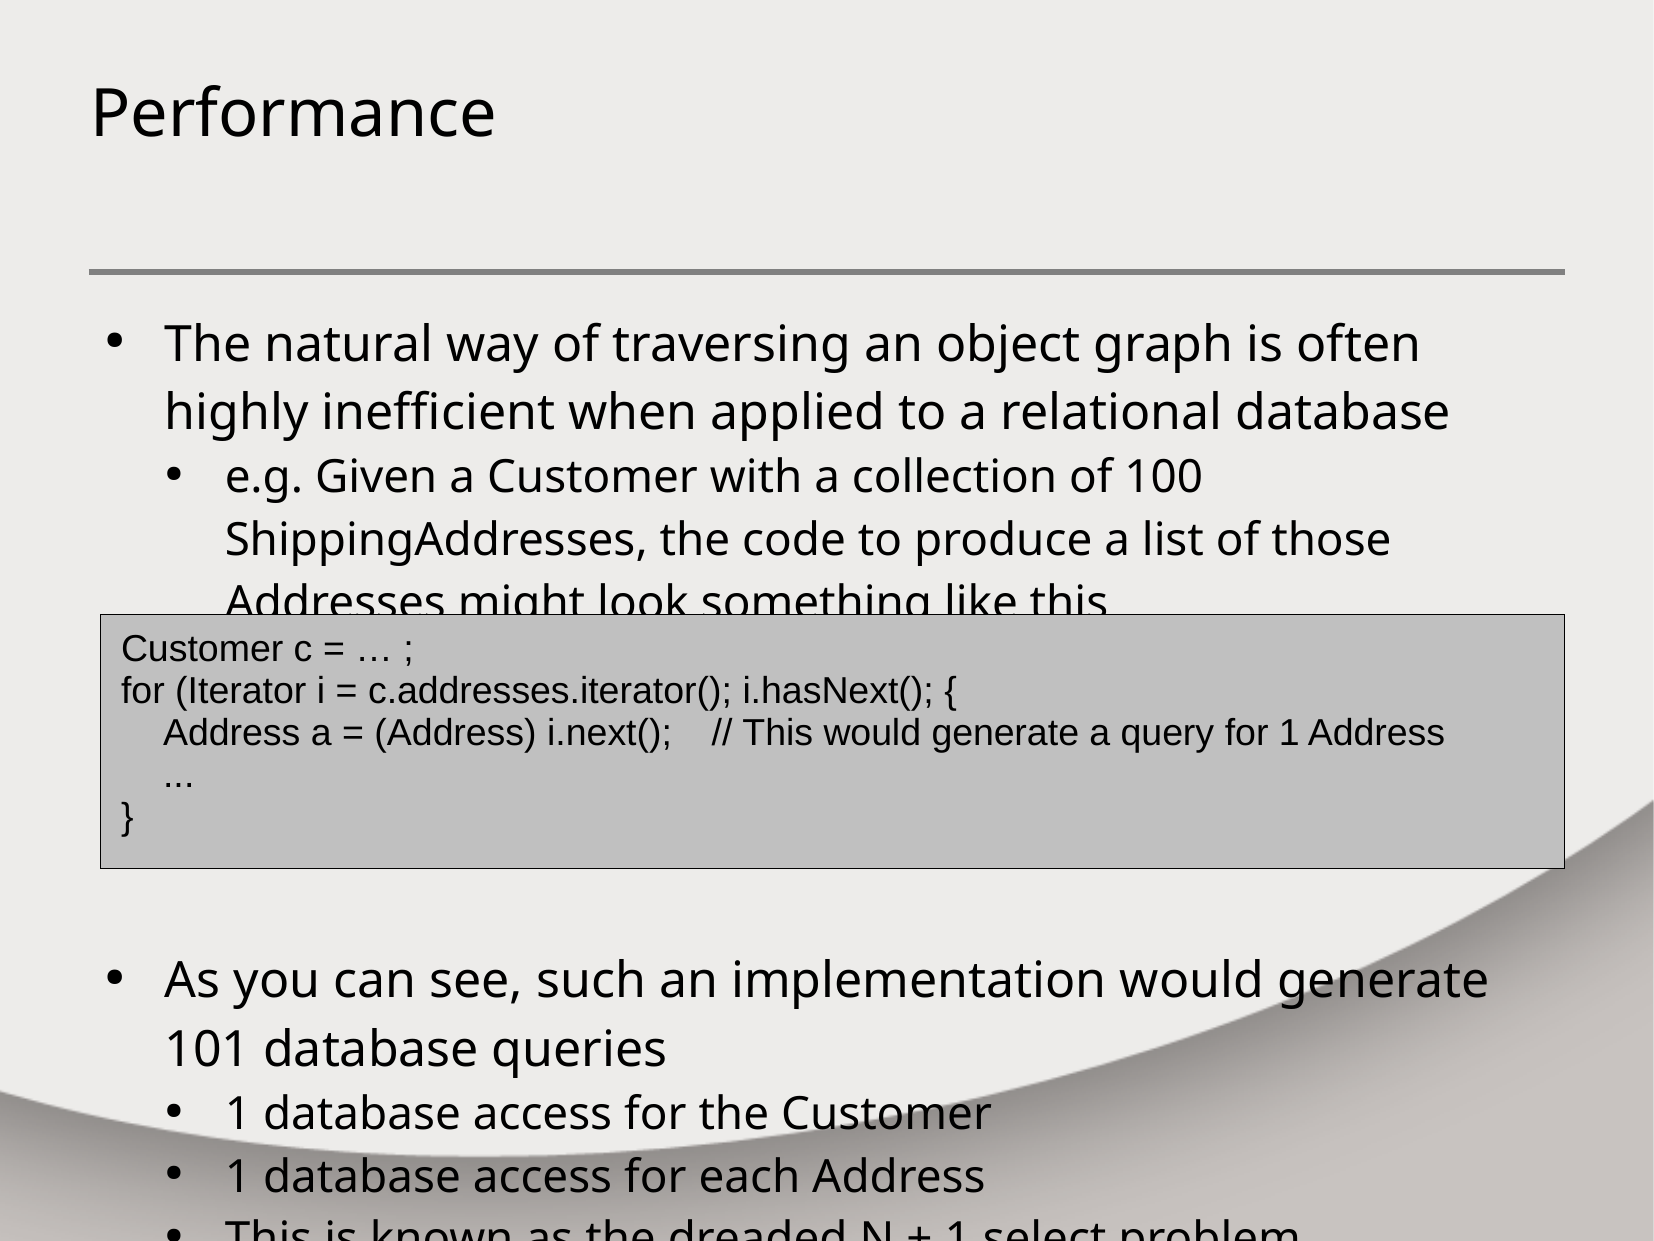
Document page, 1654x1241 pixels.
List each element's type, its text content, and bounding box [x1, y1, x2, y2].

picture [402, 1232, 415, 1241]
picture [1049, 1232, 1061, 1239]
picture [609, 1232, 622, 1241]
picture [429, 1232, 443, 1241]
title Performance [90, 75, 1565, 238]
picture [258, 1232, 271, 1241]
picture [721, 1232, 733, 1239]
picture [636, 1232, 648, 1239]
picture [1282, 1232, 1293, 1241]
picture [1126, 1232, 1139, 1241]
picture [674, 1232, 687, 1241]
text_box [100, 614, 1565, 869]
picture [1200, 1232, 1213, 1241]
picture [1239, 1232, 1251, 1239]
picture [867, 1228, 876, 1241]
picture [0, 0, 1654, 1241]
picture [1266, 1232, 1278, 1241]
picture [1011, 1232, 1023, 1239]
picture [772, 1232, 785, 1241]
picture [826, 1232, 839, 1241]
picture [1171, 1232, 1185, 1241]
picture [493, 1232, 506, 1241]
picture [800, 1232, 812, 1239]
text_box Customer c = … ; for (Iterator i = c.addresses.iterator(); i.hasNext(); { Address a = (Address) i.next(); // This would generate a query for 1 Address ... } [106, 620, 1565, 869]
text_box The natural way of traversing an object graph is often highly inefficient when applied to a relational database e.g. Given a Customer with a collection of 100 ShippingAddresses, the code to produce a list of those Addresses might look something like this As you can see, such an implementation would generate 101 database queries 1 database access for the Customer 1 database access for each Address This is known as the dreaded N + 1 select problem [90, 300, 1567, 1169]
